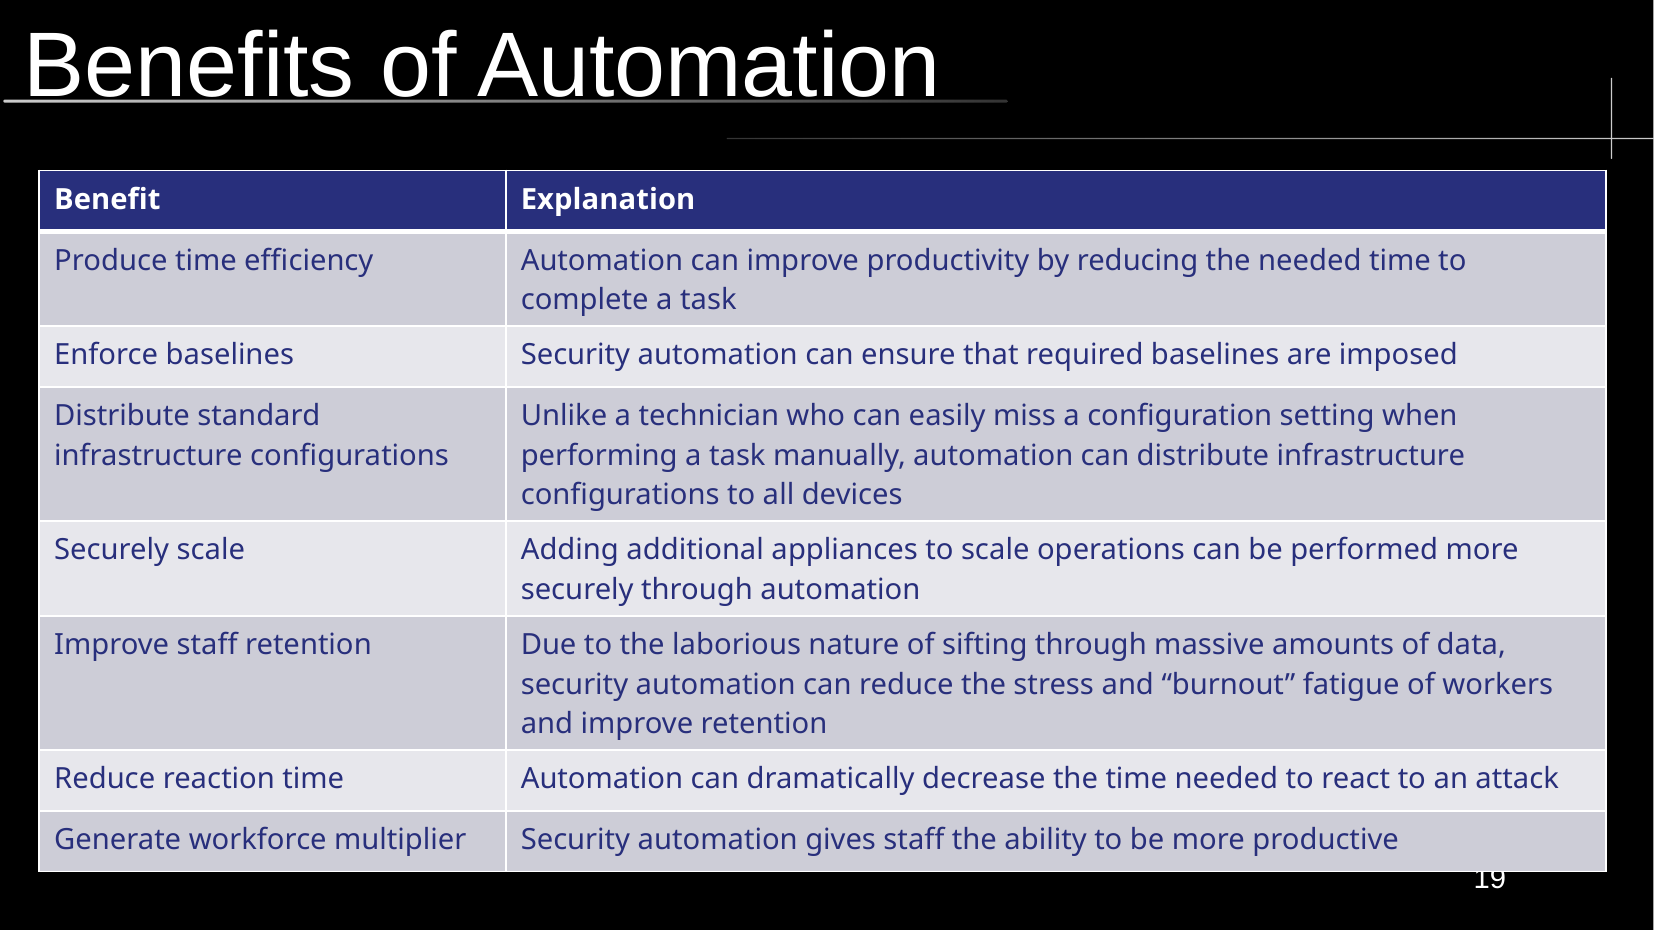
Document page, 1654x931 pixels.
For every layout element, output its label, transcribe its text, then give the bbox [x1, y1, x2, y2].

table_cell Security automation can ensure that required baselines are imposed [507, 327, 1605, 386]
table_cell Automation can improve productivity by reducing the needed time to complete a task [507, 234, 1605, 325]
table_header Benefit [40, 171, 505, 229]
title Benefits of Automation [23, 11, 1589, 119]
table_cell Adding additional appliances to scale operations can be performed more securely through automation [507, 522, 1605, 615]
table_cell Produce time efficiency [40, 234, 505, 325]
table_cell Reduce reaction time [40, 751, 505, 810]
table_cell Due to the laborious nature of sifting through massive amounts of data, security automation can reduce the stress and “burnout” fatigue of workers and improve retention [507, 617, 1605, 749]
table_cell Security automation gives staff the ability to be more productive [507, 812, 1605, 871]
table_cell Generate workforce multiplier [40, 812, 505, 871]
table_cell Enforce baselines [40, 327, 505, 386]
table_cell Automation can dramatically decrease the time needed to react to an attack [507, 751, 1605, 810]
table_header Explanation [507, 171, 1605, 229]
table_cell Distribute standard infrastructure configurations [40, 388, 505, 520]
table_cell Improve staff retention [40, 617, 505, 749]
table_cell Securely scale [40, 522, 505, 615]
table_cell Unlike a technician who can easily miss a configuration setting when performing a task manually, automation can distribute infrastructure configurations to all devices [507, 388, 1605, 520]
